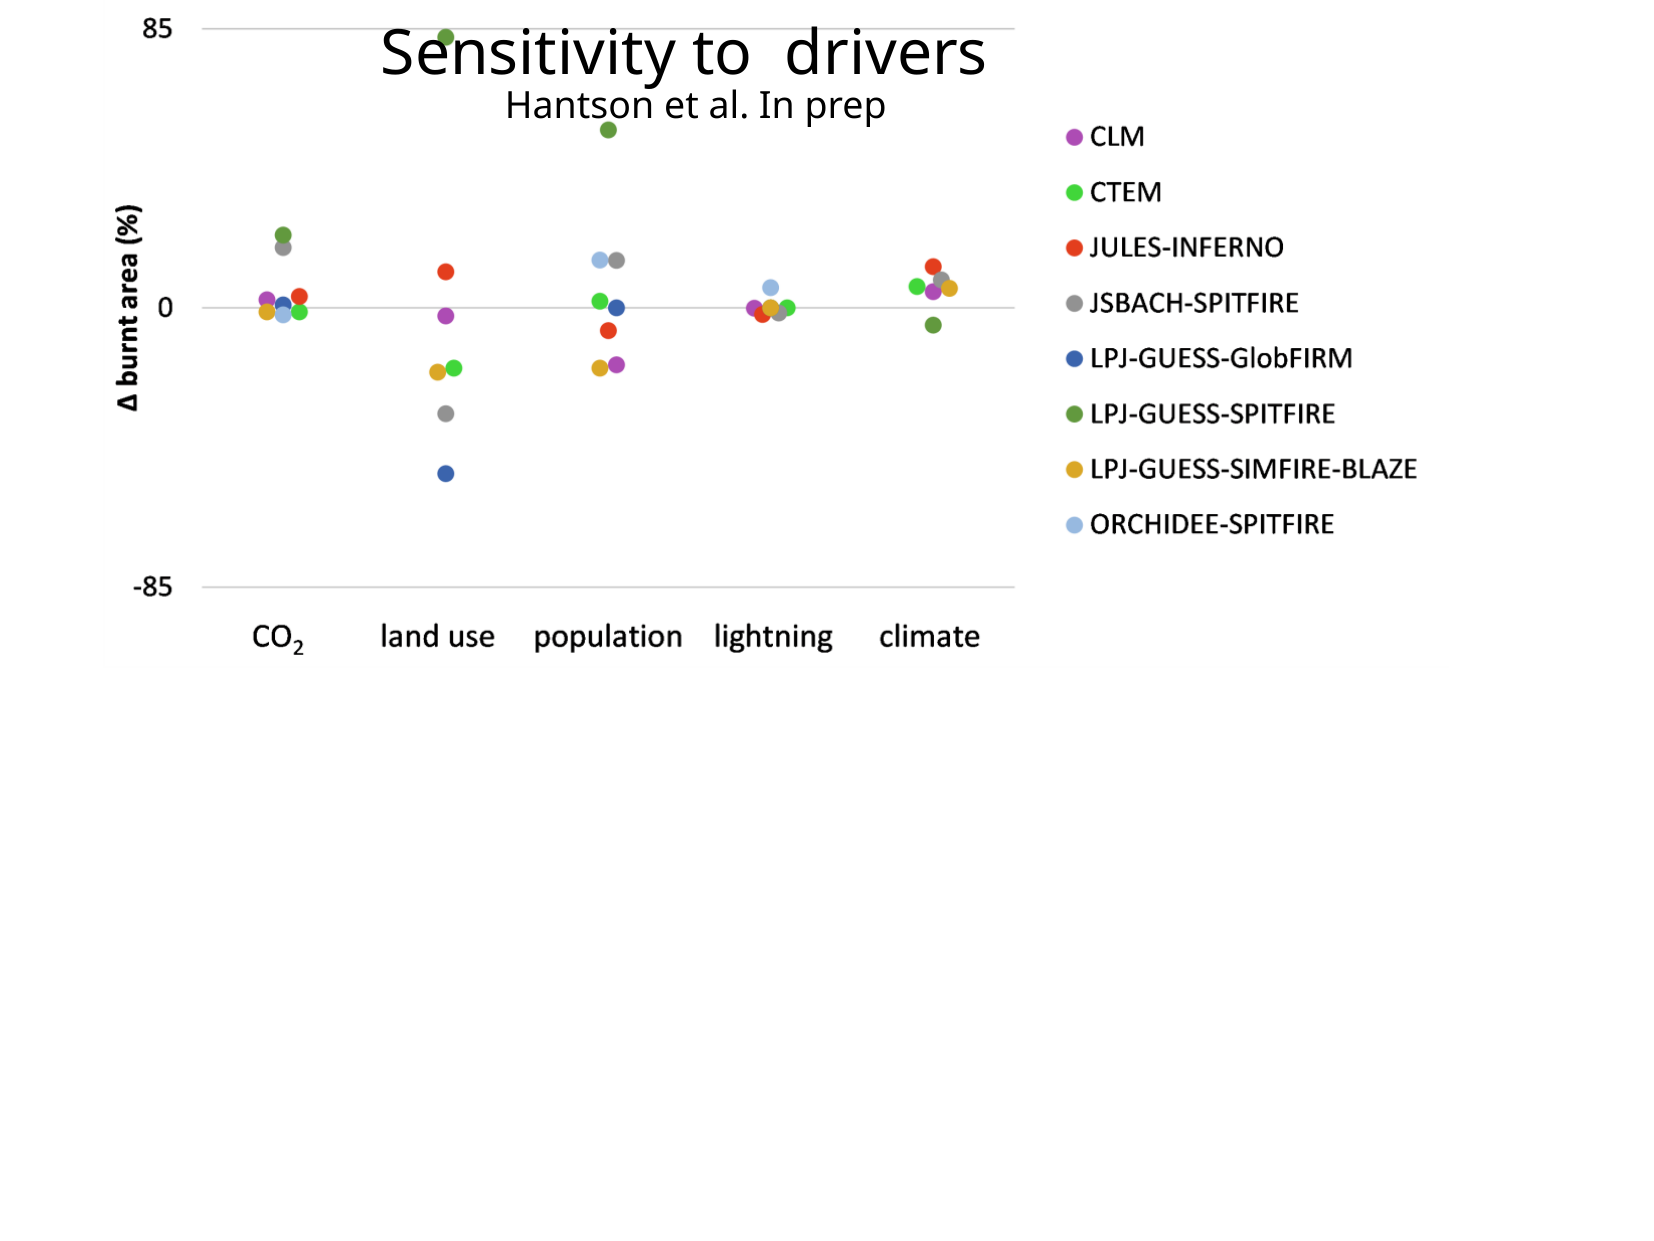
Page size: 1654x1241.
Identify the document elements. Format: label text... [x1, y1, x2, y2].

text_box Hantson et al. In prep [490, 70, 1211, 140]
text_box Sensitivity to drivers [366, 0, 1087, 105]
picture [103, 0, 1449, 668]
